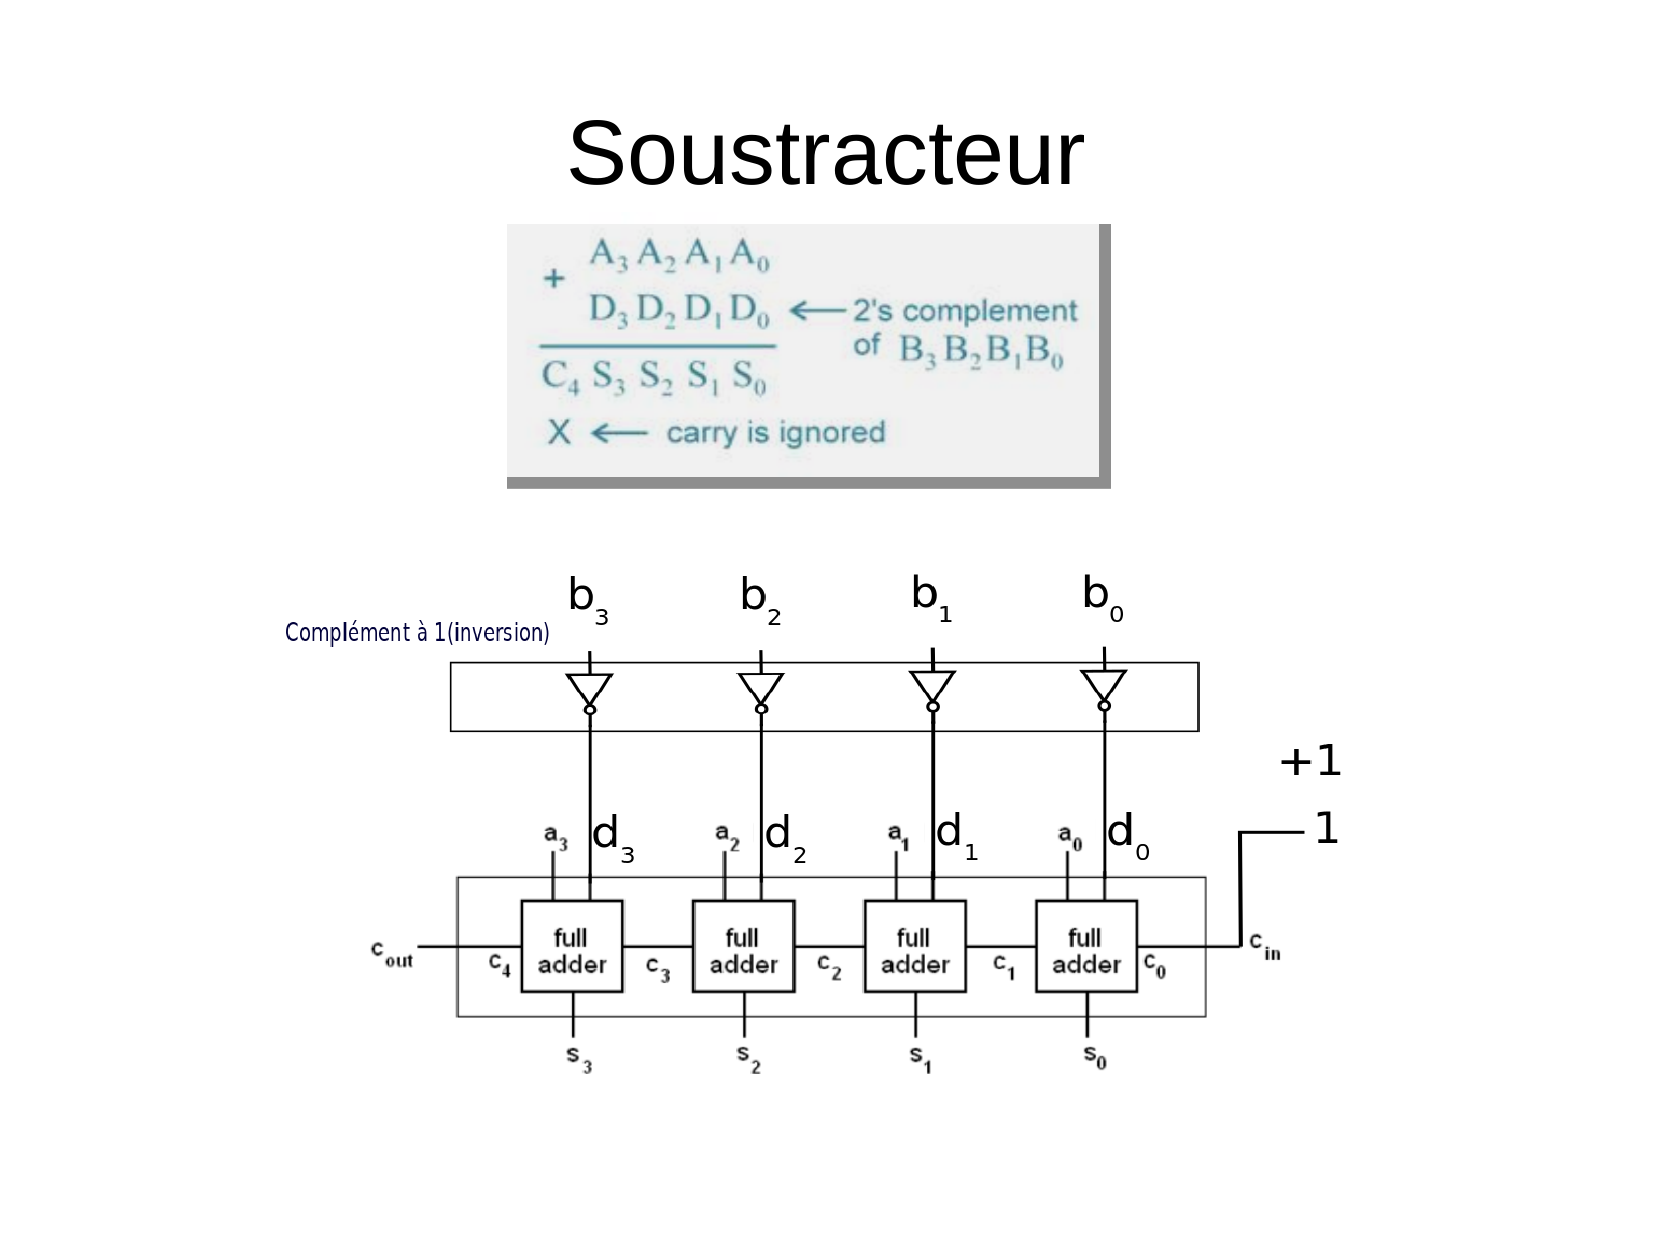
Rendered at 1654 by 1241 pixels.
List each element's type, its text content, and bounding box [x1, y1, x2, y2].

picture [248, 496, 1382, 1205]
picture [496, 212, 1099, 477]
title Soustracteur [82, 49, 1571, 257]
